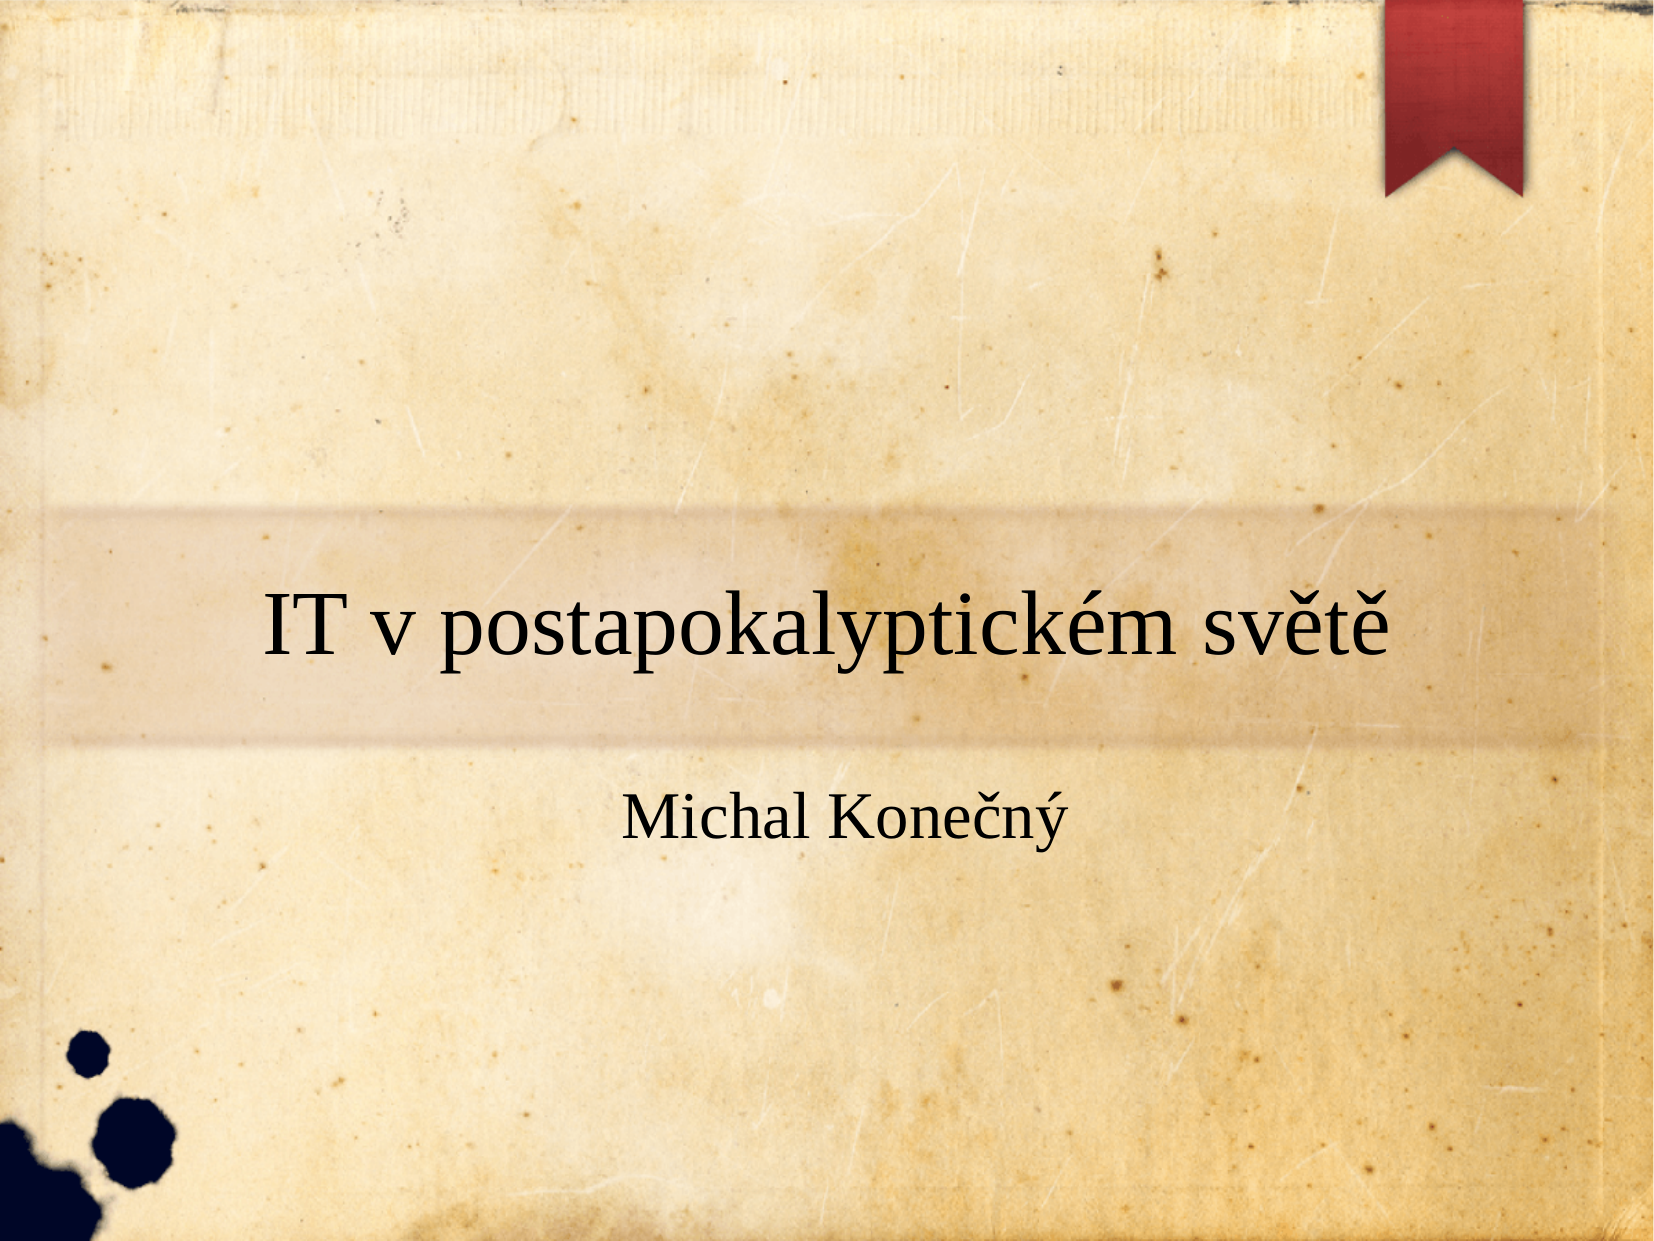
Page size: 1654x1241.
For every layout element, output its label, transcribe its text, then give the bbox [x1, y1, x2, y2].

list Michal Konečný [82, 779, 1538, 1205]
title IT v postapokalyptickém světě [82, 519, 1571, 727]
picture [0, 0, 1654, 1241]
